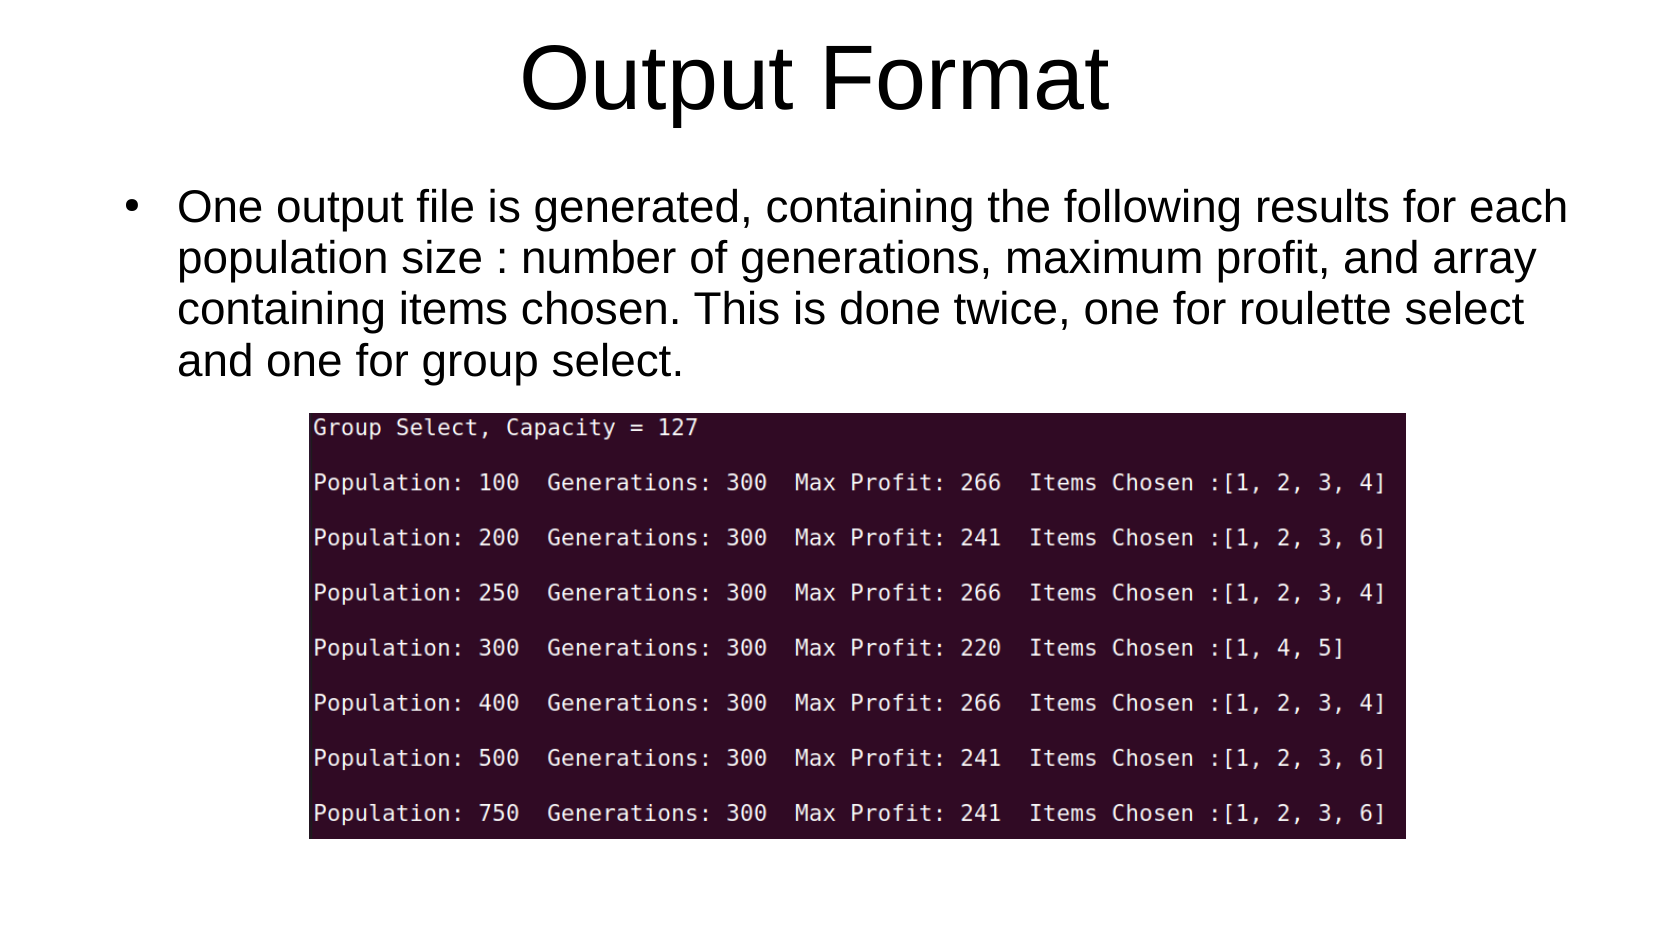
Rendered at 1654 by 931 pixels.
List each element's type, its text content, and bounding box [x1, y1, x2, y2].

title Output Format [70, 0, 1559, 156]
list One output file is generated, containing the following results for each population size : number of generations, maximum profit, and array containing items chosen. This is done twice, one for roulette select and one for group select. [106, 181, 1595, 721]
picture [309, 413, 1406, 839]
